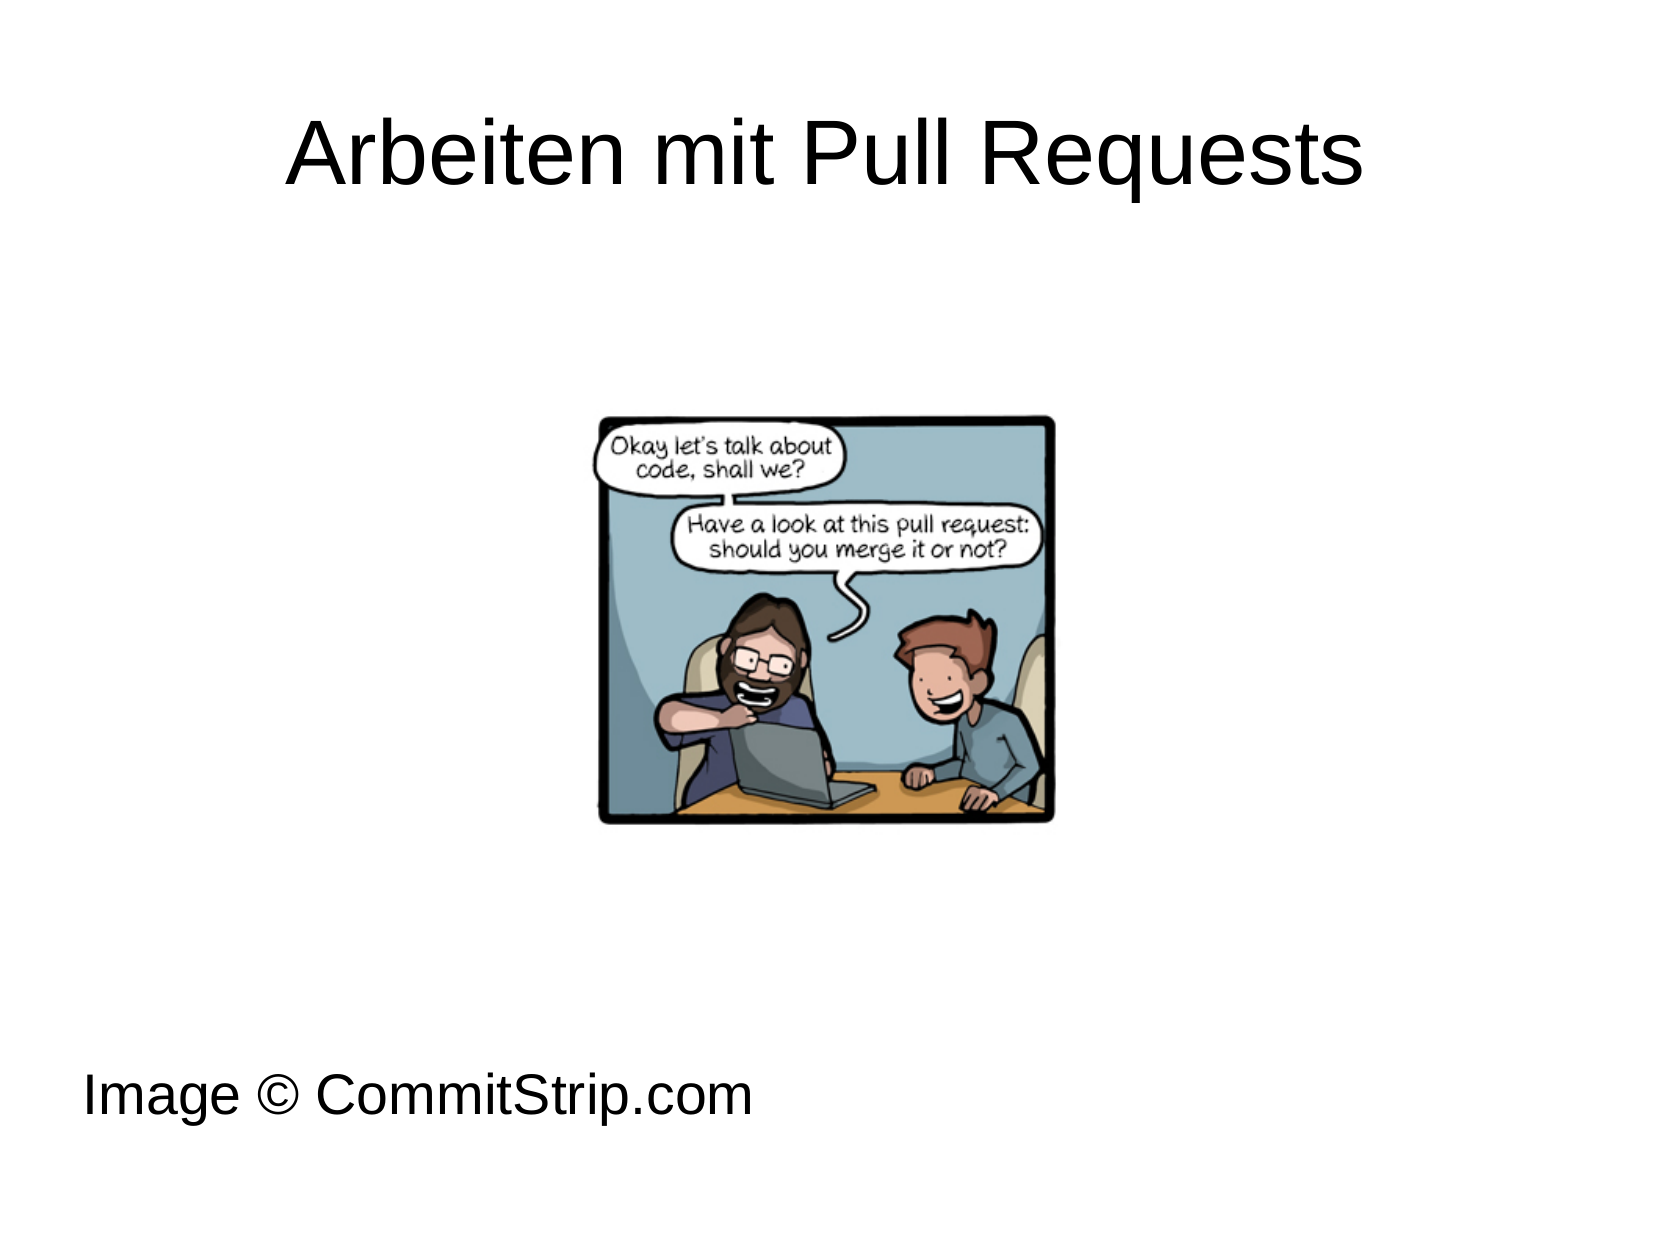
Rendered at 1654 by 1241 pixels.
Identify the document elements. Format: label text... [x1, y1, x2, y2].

list Image © CommitStrip.com [82, 1062, 1571, 1128]
picture [583, 401, 1070, 839]
title Arbeiten mit Pull Requests [82, 49, 1571, 257]
